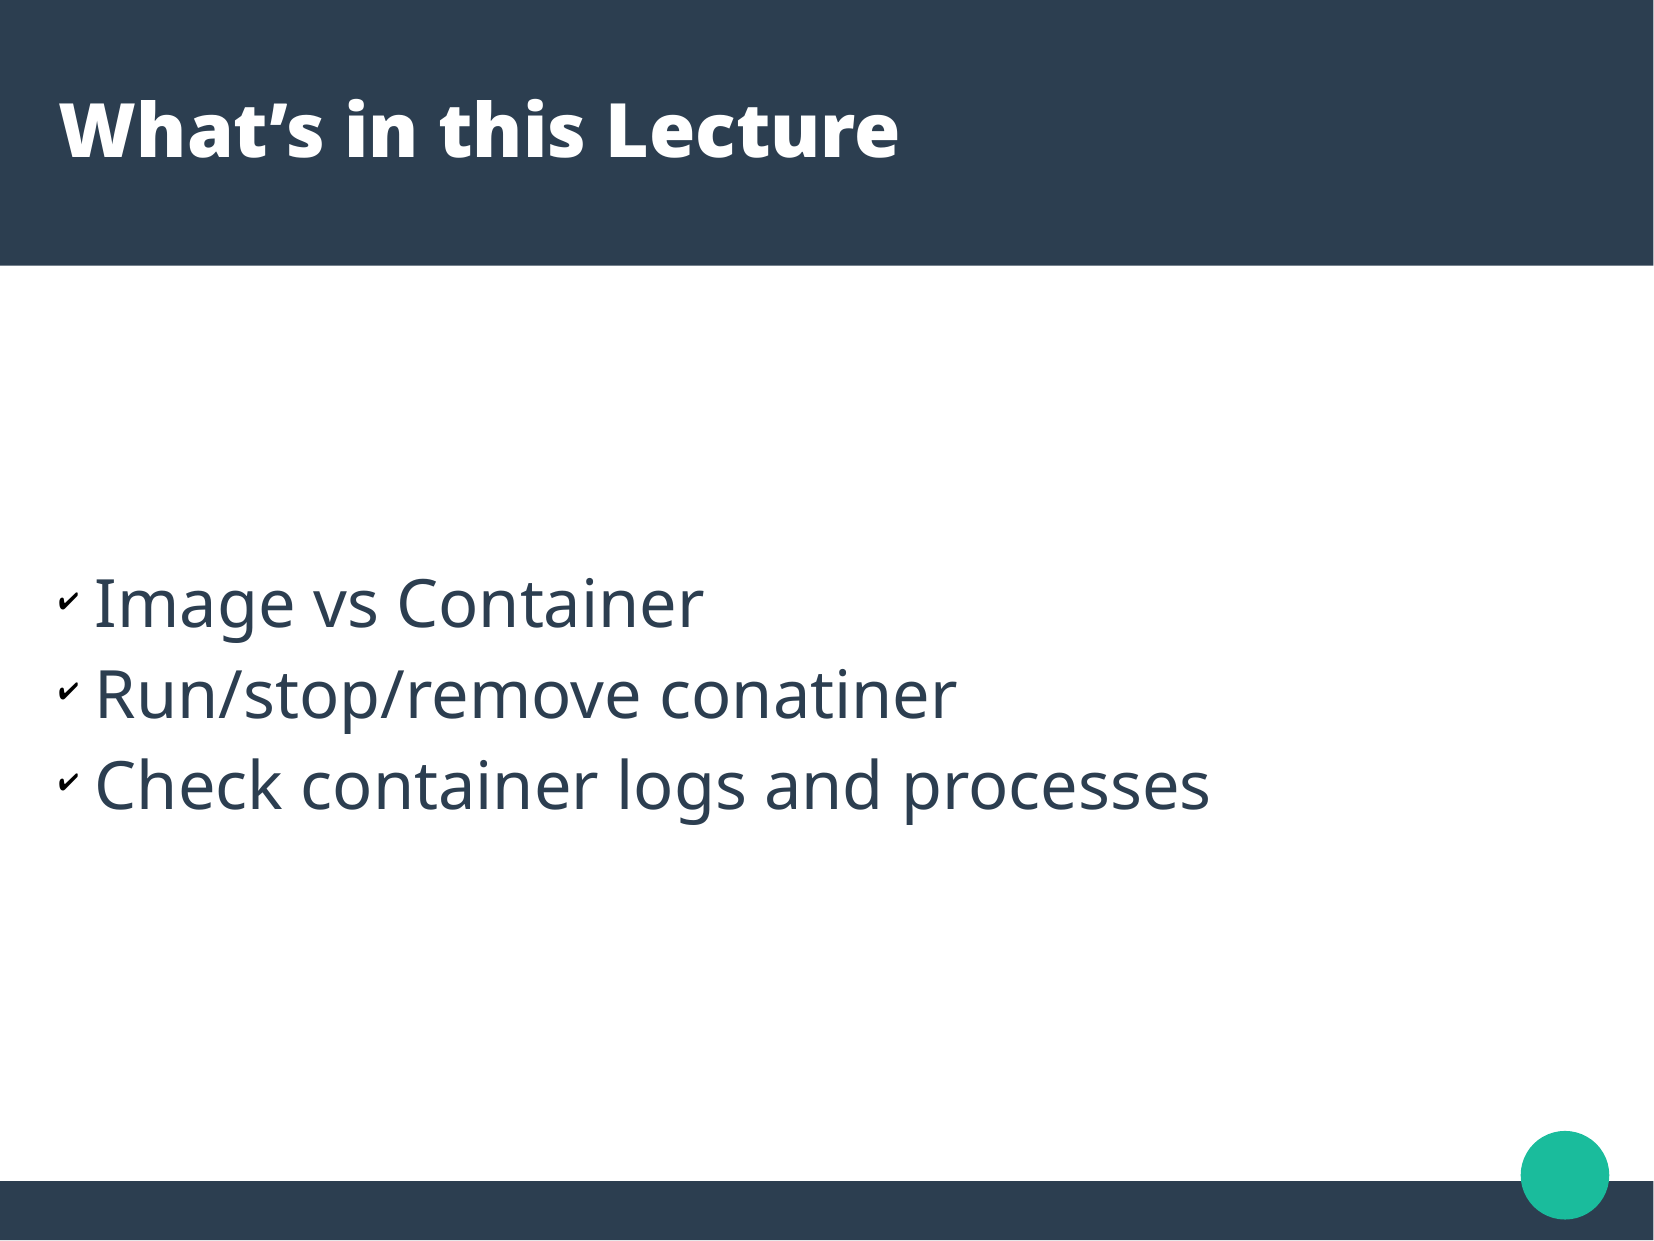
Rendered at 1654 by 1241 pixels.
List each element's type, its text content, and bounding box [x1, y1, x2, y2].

subtitle Image vs Container Run/stop/remove conatiner Check container logs and processes [59, 324, 1595, 1152]
title What’s in this Lecture [59, 49, 1595, 207]
